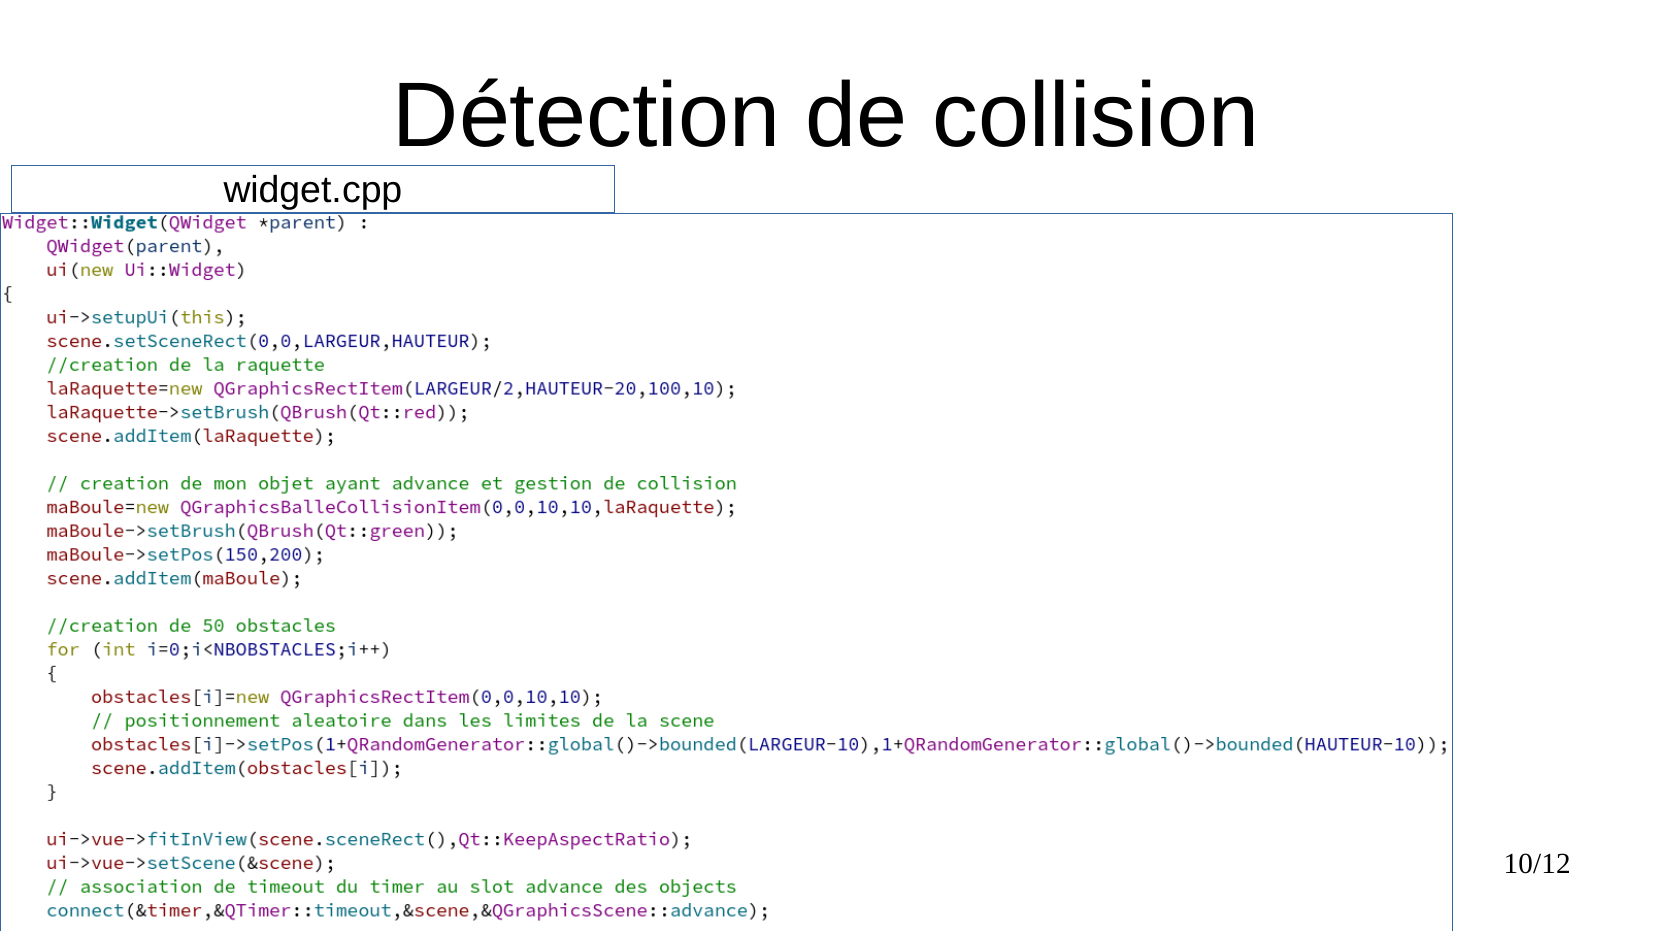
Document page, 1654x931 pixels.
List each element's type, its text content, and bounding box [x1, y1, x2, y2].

text_box widget.cpp [11, 165, 615, 213]
picture [0, 213, 1453, 931]
title Détection de collision [82, 37, 1571, 193]
